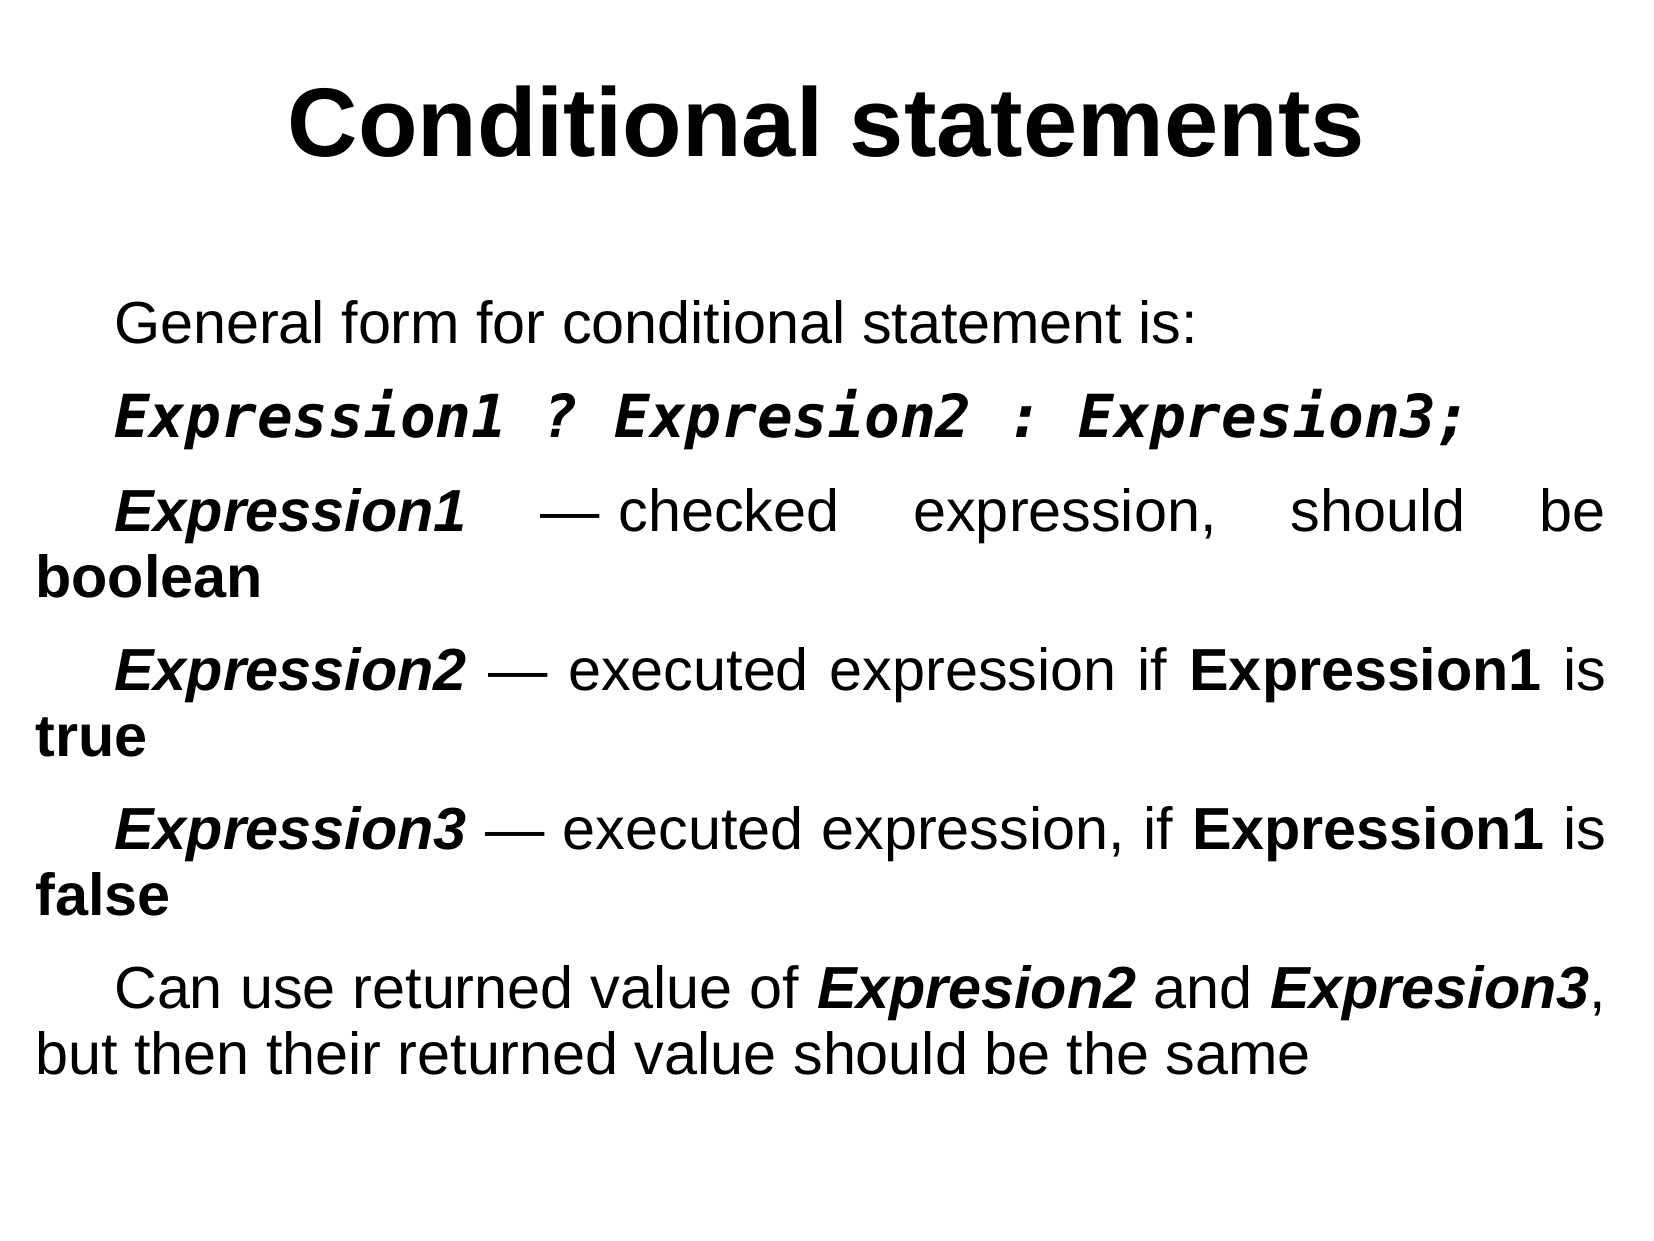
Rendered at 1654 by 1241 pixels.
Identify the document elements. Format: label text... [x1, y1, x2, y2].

list General form for conditional statement is: Expression1 ? Expresion2 : Expresion3; Expression1 — checked expression, should be boolean Expression2 — executed expression if Expression1 is true Expression3 — executed expression, if Expression1 is false Can use returned value of Expresion2 and Expresion3, but then their returned value should be the same [35, 290, 1607, 1146]
title Conditional statements [82, 49, 1571, 196]
